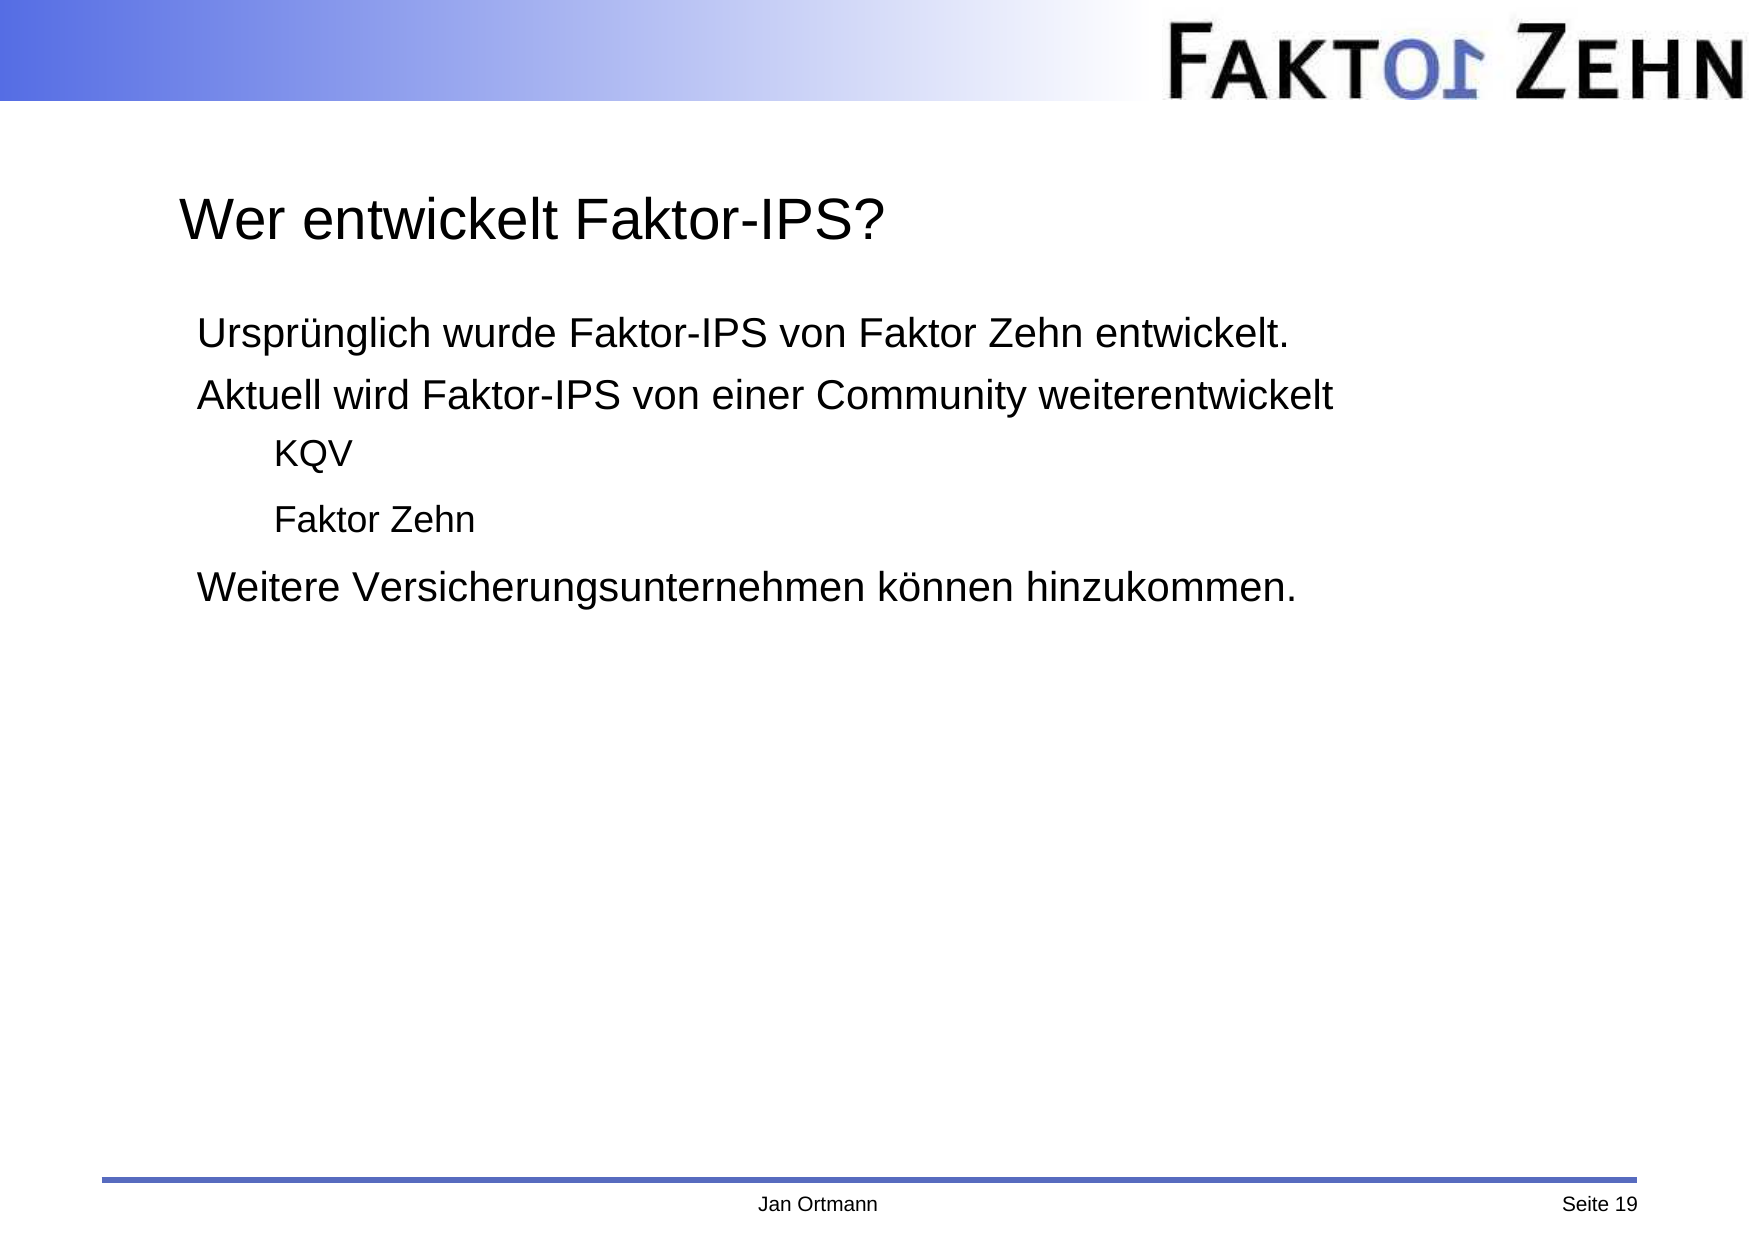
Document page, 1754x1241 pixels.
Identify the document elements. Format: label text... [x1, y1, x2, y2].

picture [1162, 7, 1752, 100]
list Ursprünglich wurde Faktor-IPS von Faktor Zehn entwickelt. Aktuell wird Faktor-IPS von einer Community weiterentwickelt KQV Faktor Zehn Weitere Versicherungsunternehmen können hinzukommen. [179, 310, 1576, 1078]
title Wer entwickelt Faktor-IPS? [179, 142, 1576, 296]
